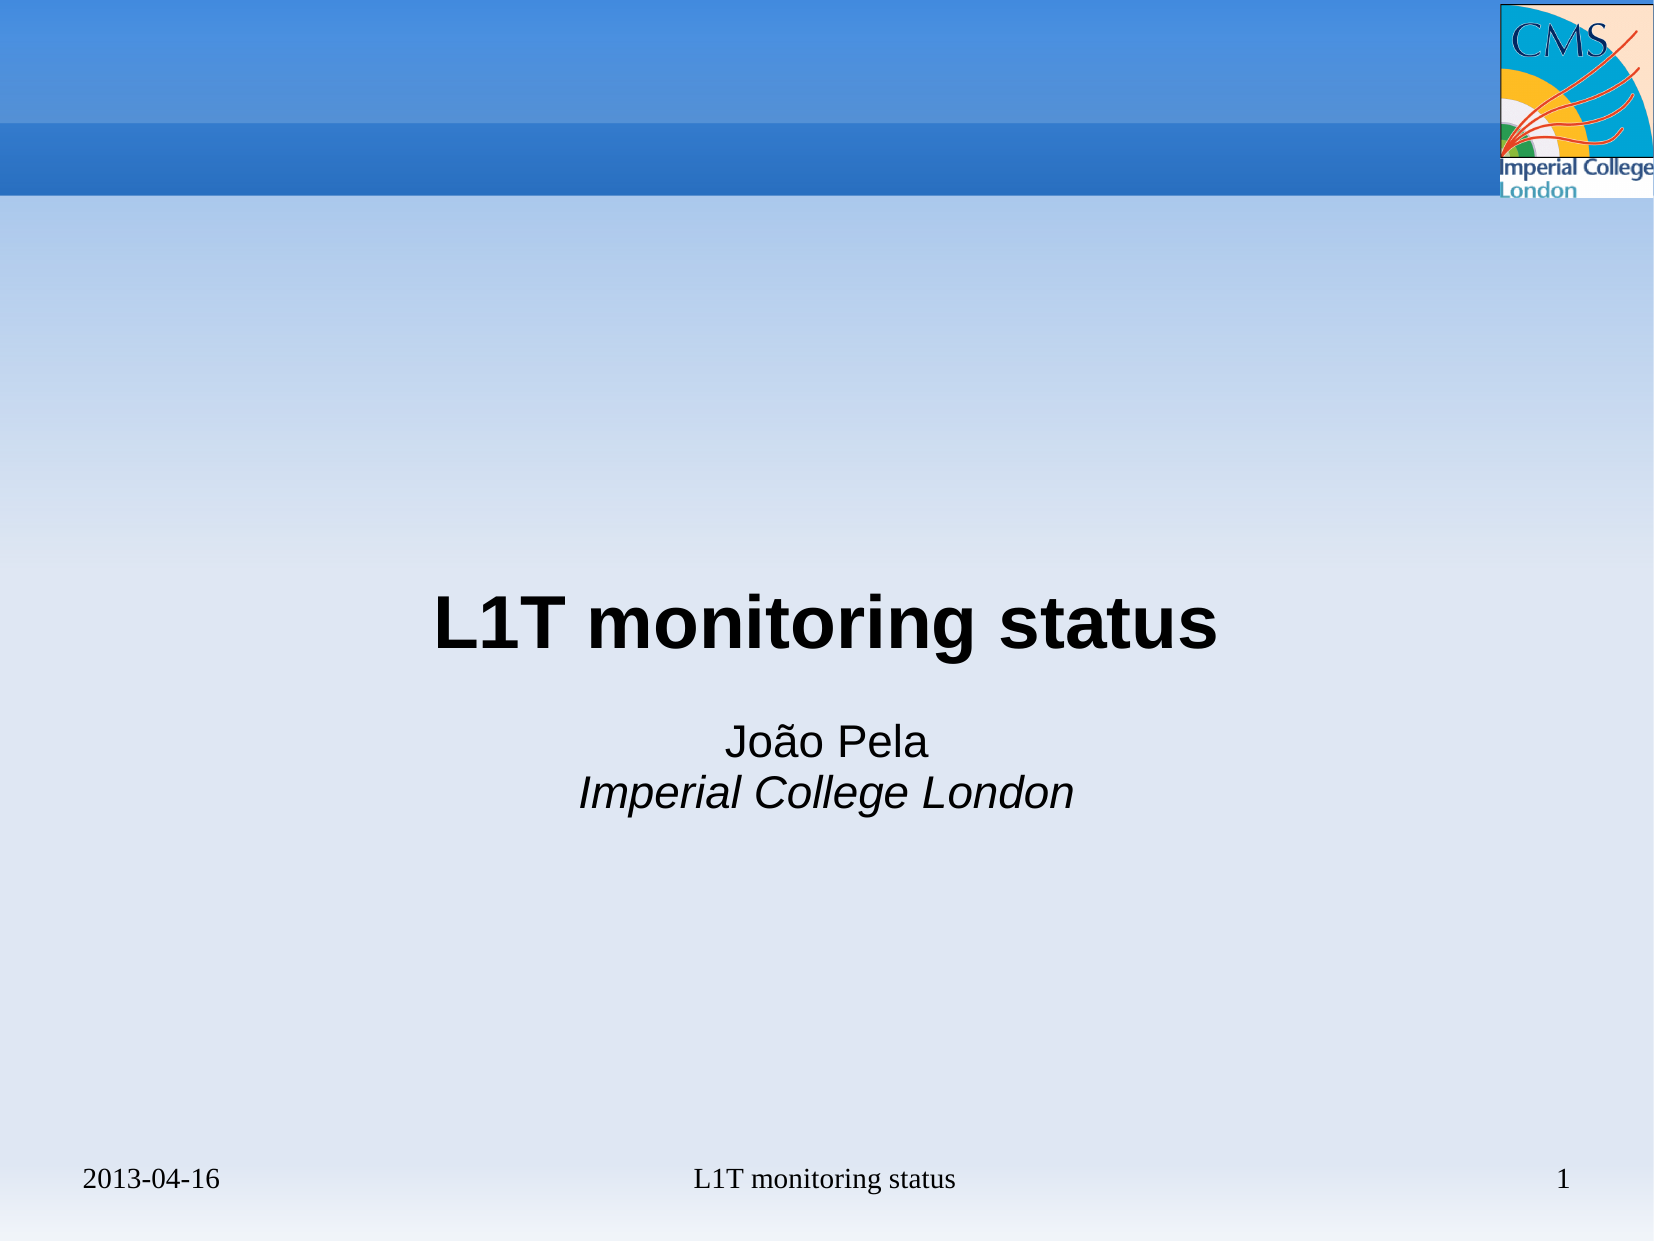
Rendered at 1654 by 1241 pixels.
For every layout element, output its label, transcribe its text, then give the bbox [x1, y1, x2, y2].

picture [0, 0, 1654, 1241]
subtitle L1T monitoring status João Pela Imperial College London [82, 290, 1571, 1109]
